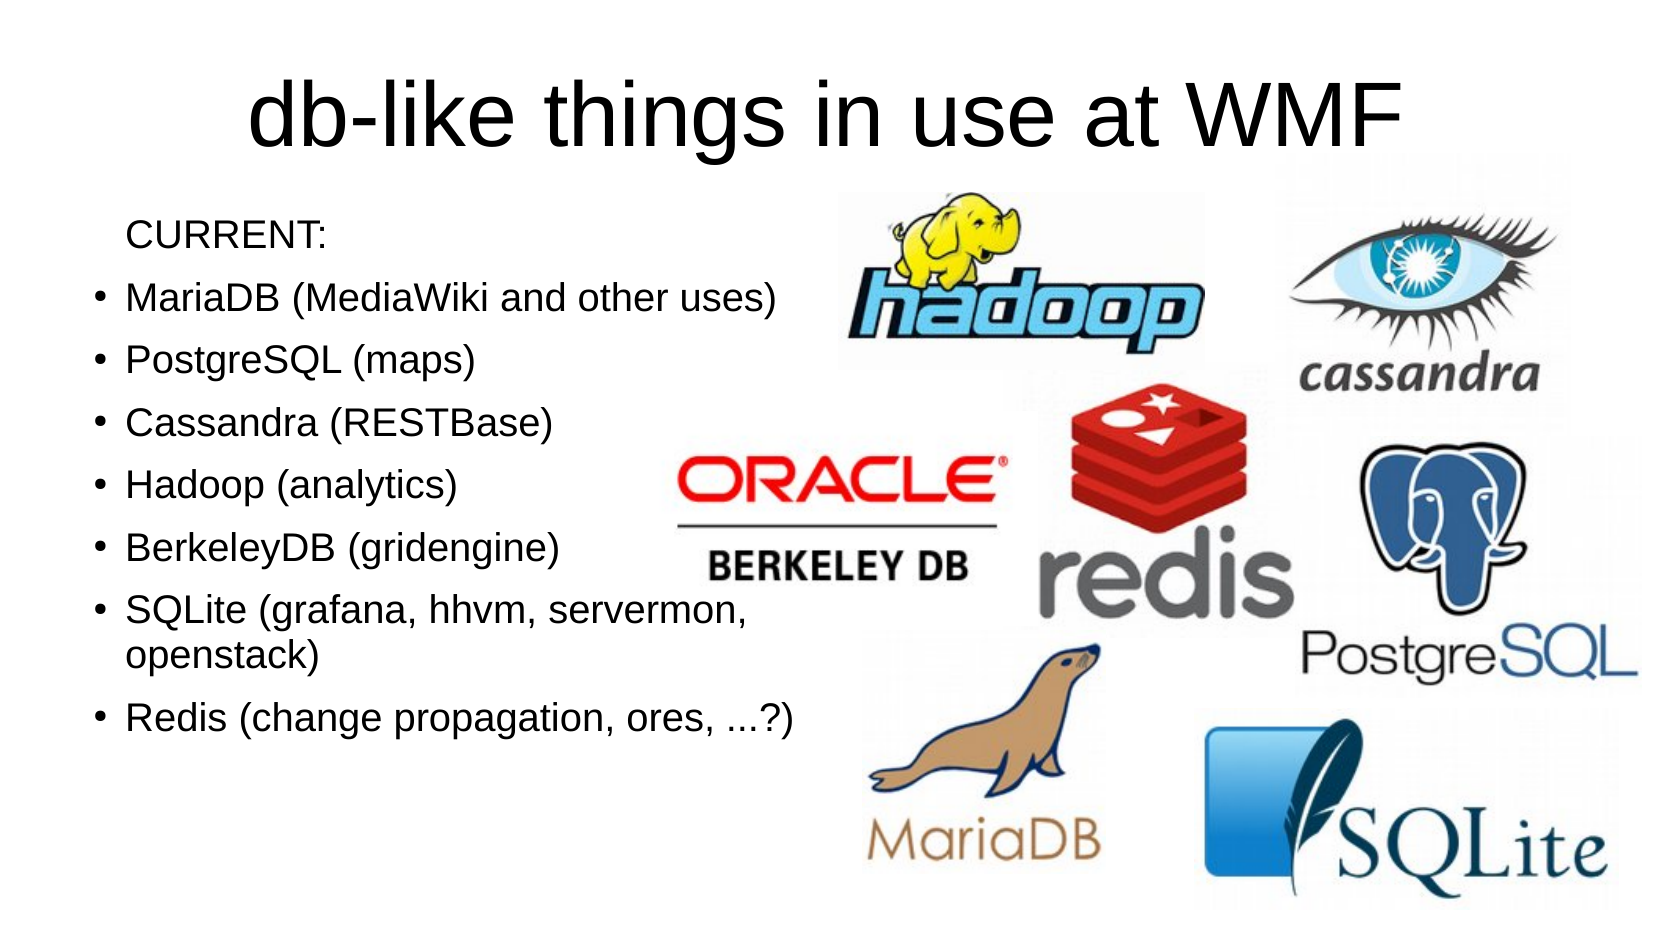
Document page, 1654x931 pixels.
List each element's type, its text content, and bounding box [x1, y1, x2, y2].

title db-like things in use at WMF [82, 37, 1571, 193]
list CURRENT: MariaDB (MediaWiki and other uses) PostgreSQL (maps) Cassandra (RESTBase) Hadoop (analytics) BerkeleyDB (gridengine) SQLite (grafana, hhvm, servermon, openstack) Redis (change propagation, ores, ...?) [82, 212, 809, 758]
picture [809, 153, 1642, 875]
picture [1194, 708, 1619, 910]
